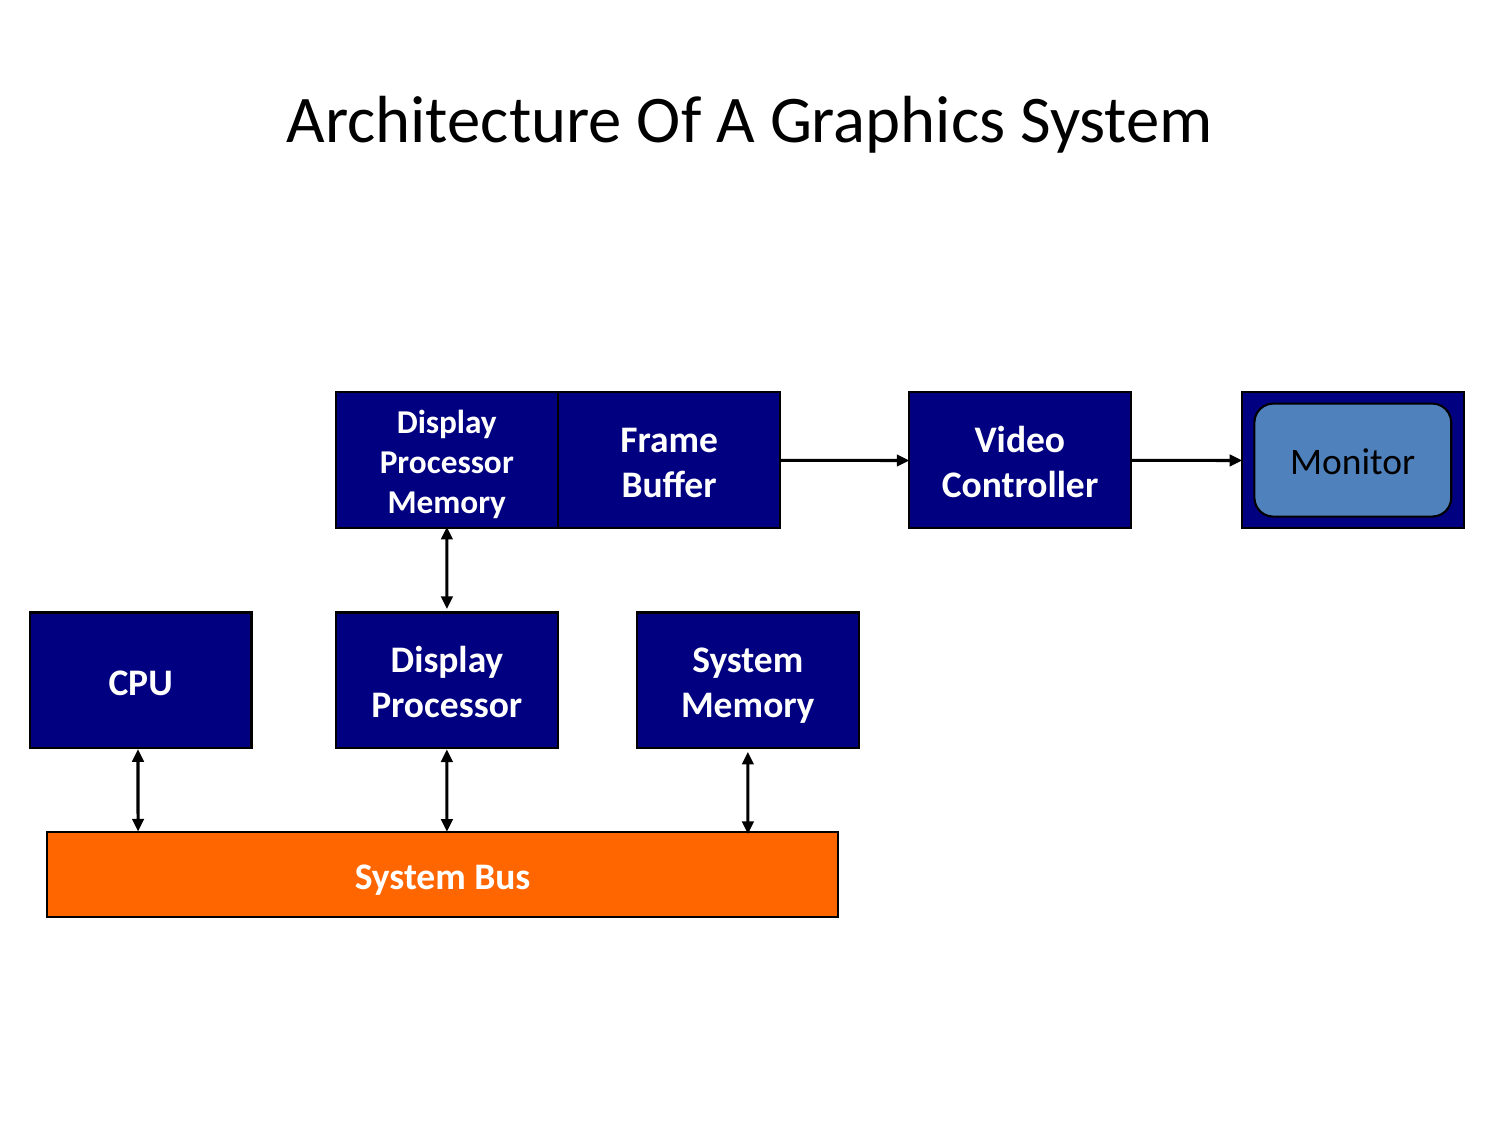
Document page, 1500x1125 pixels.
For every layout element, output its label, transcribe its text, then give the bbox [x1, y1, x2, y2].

text_box CPU [29, 612, 252, 749]
text_box Display Processor Memory [335, 392, 558, 529]
text_box Display Processor [335, 612, 558, 749]
text_box Video Controller [909, 392, 1131, 529]
title Architecture Of A Graphics System [75, 45, 1425, 188]
text_box System Bus [47, 831, 839, 917]
text_box Monitor [1241, 392, 1464, 529]
text_box Monitor [1254, 403, 1452, 517]
text_box Frame Buffer [558, 392, 781, 529]
text_box System Memory [636, 612, 859, 749]
